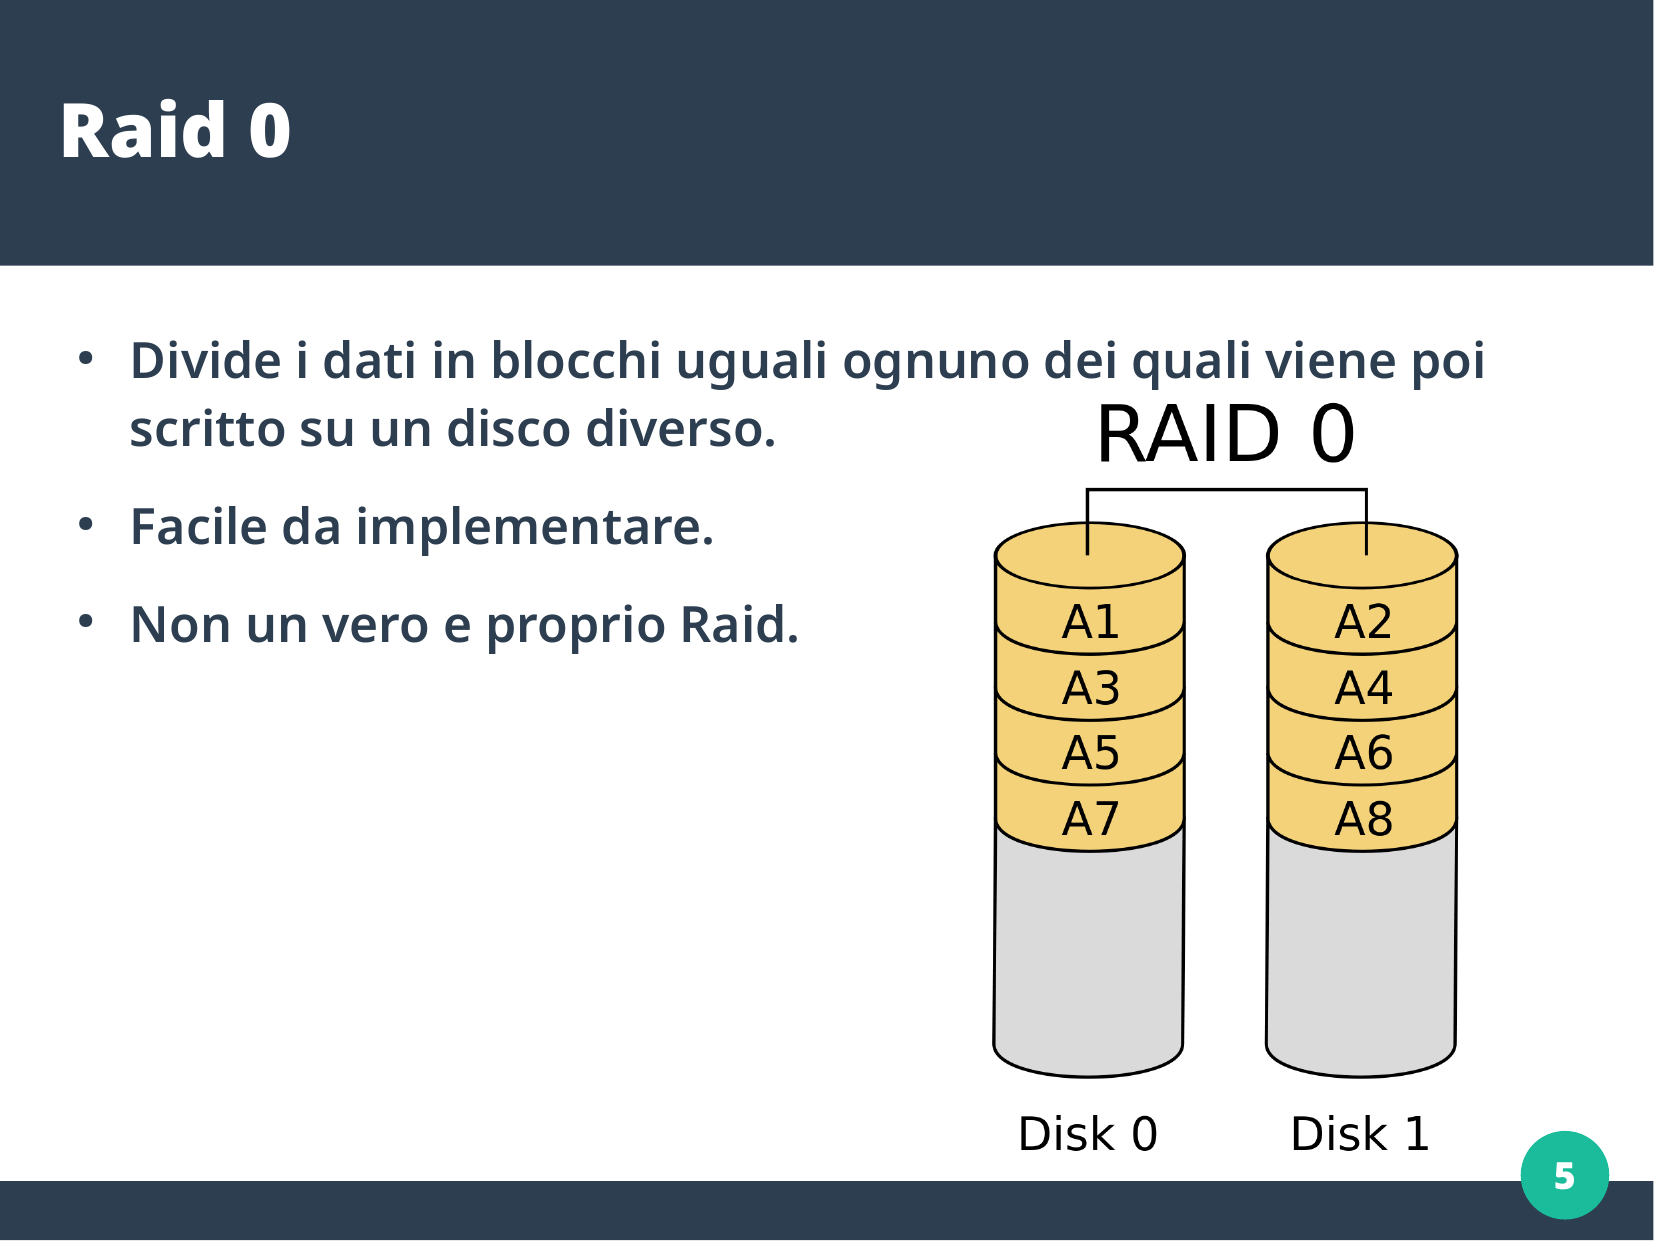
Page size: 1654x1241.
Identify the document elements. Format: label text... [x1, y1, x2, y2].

picture [956, 375, 1489, 1193]
title Raid 0 [59, 49, 1595, 207]
list Divide i dati in blocchi uguali ognuno dei quali viene poi scritto su un disco diverso. Facile da implementare. Non un vero e proprio Raid. [59, 324, 1595, 1152]
